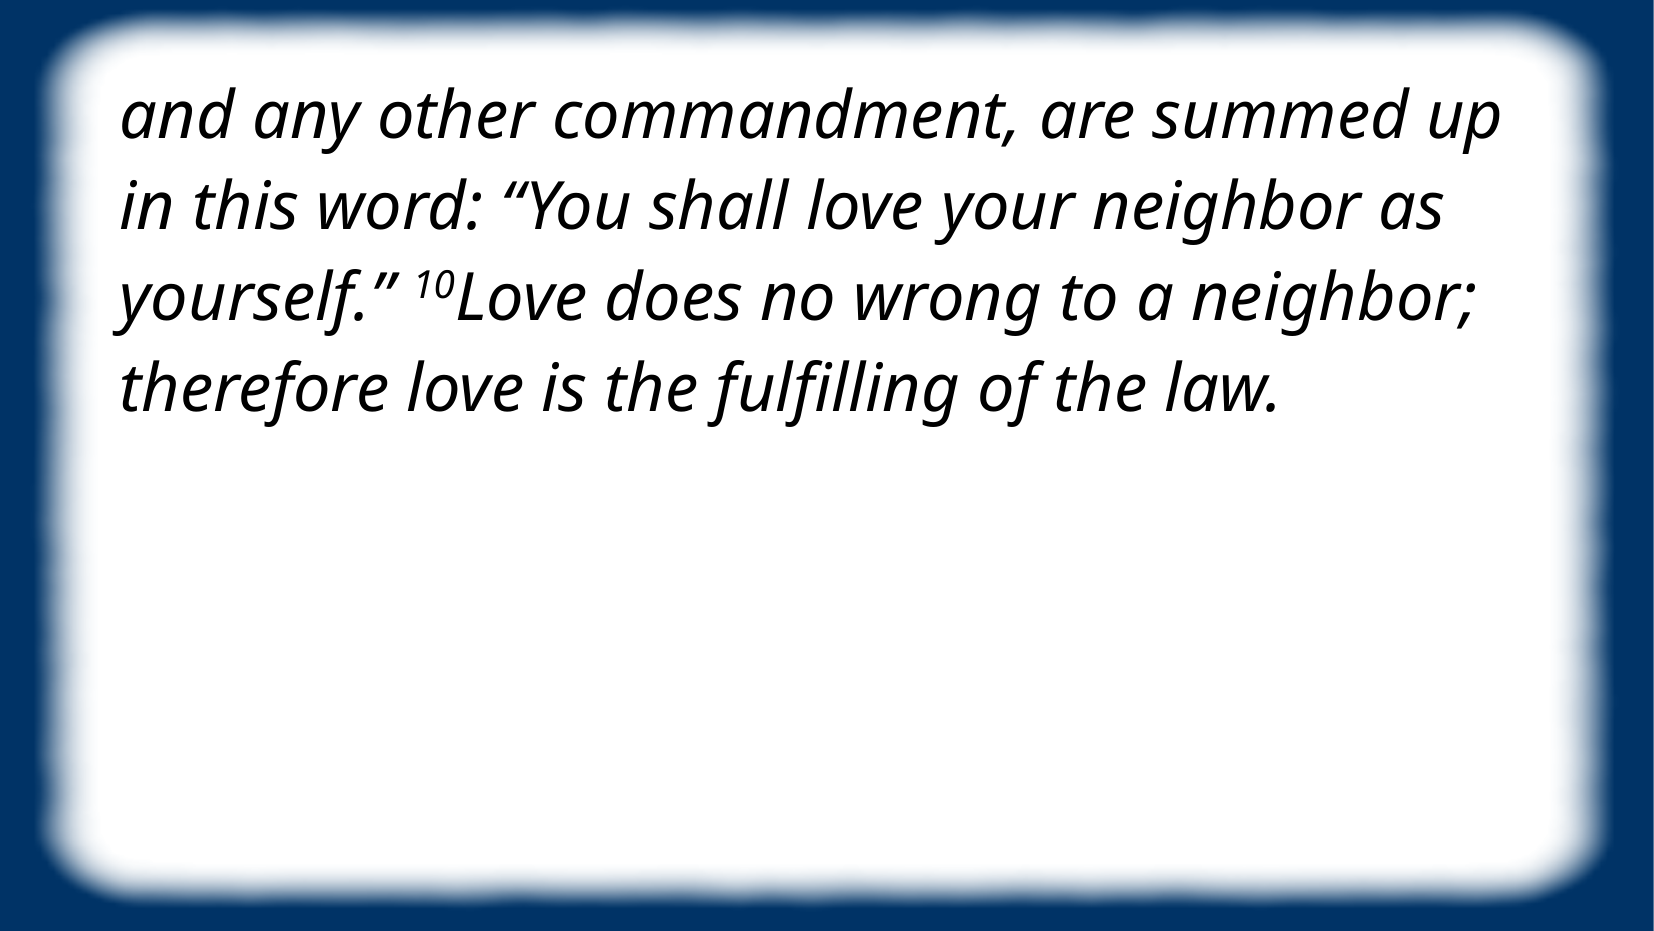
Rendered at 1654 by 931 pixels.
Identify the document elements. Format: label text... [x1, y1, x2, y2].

text_box and any other commandment, are summed up in this word: “You shall love your neighbor as yourself.” 10Love does no wrong to a neighbor; therefore love is the fulfilling of the law. [105, 60, 1561, 451]
picture [0, 0, 1654, 931]
